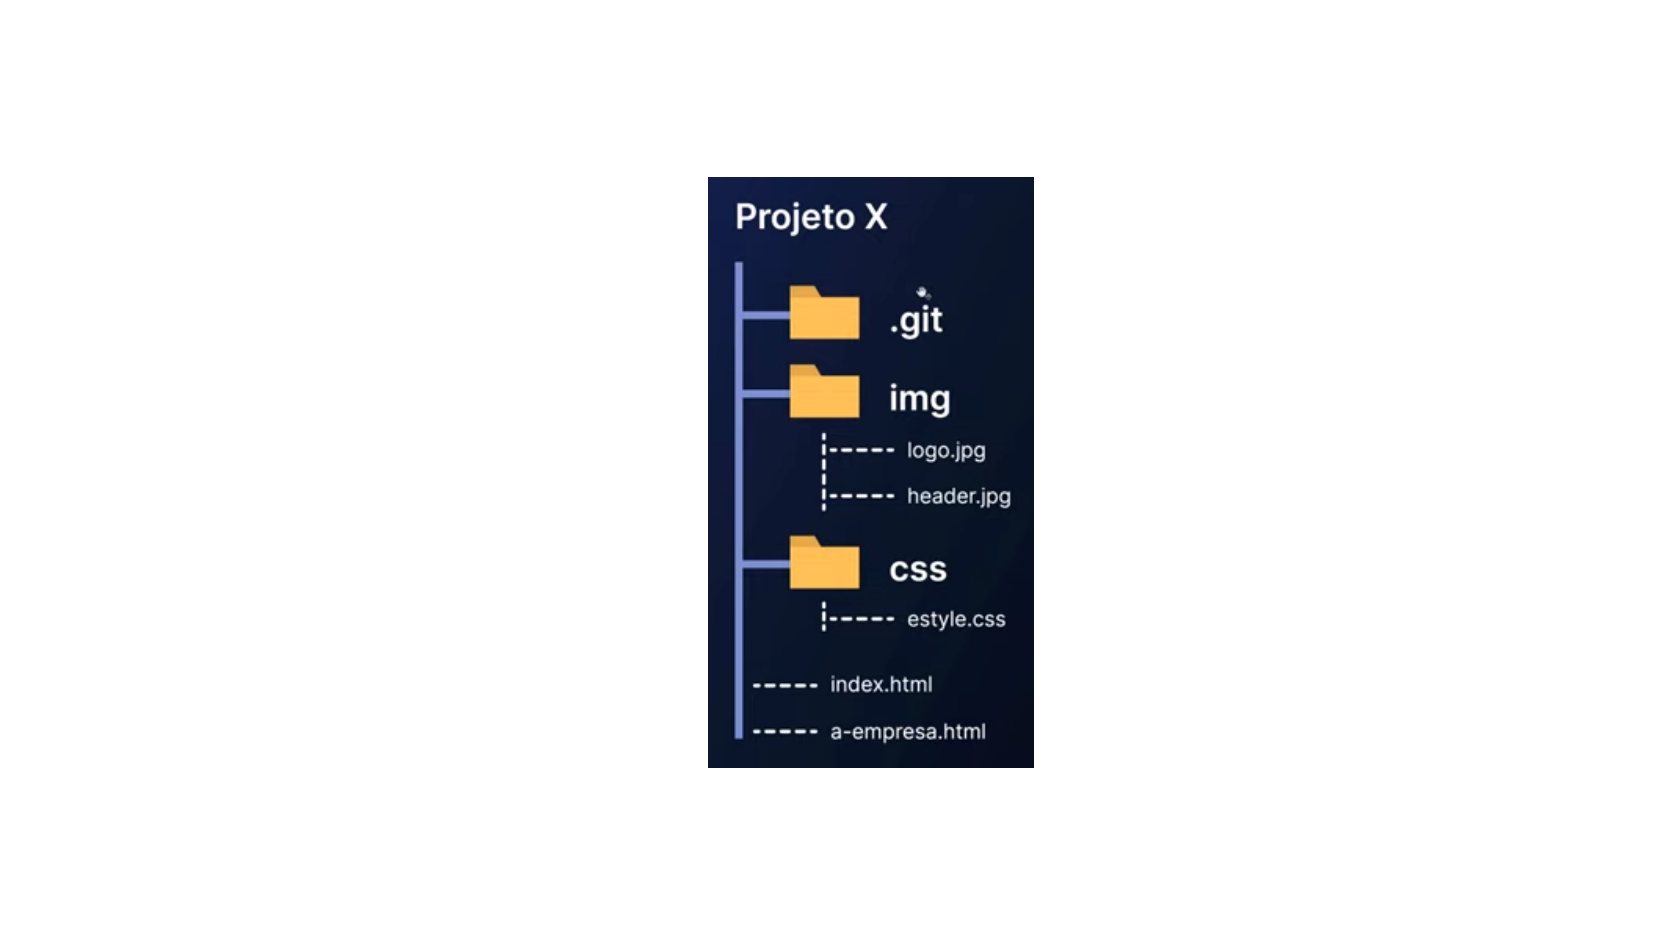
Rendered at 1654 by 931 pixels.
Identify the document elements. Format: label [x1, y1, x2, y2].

picture [708, 177, 1034, 768]
